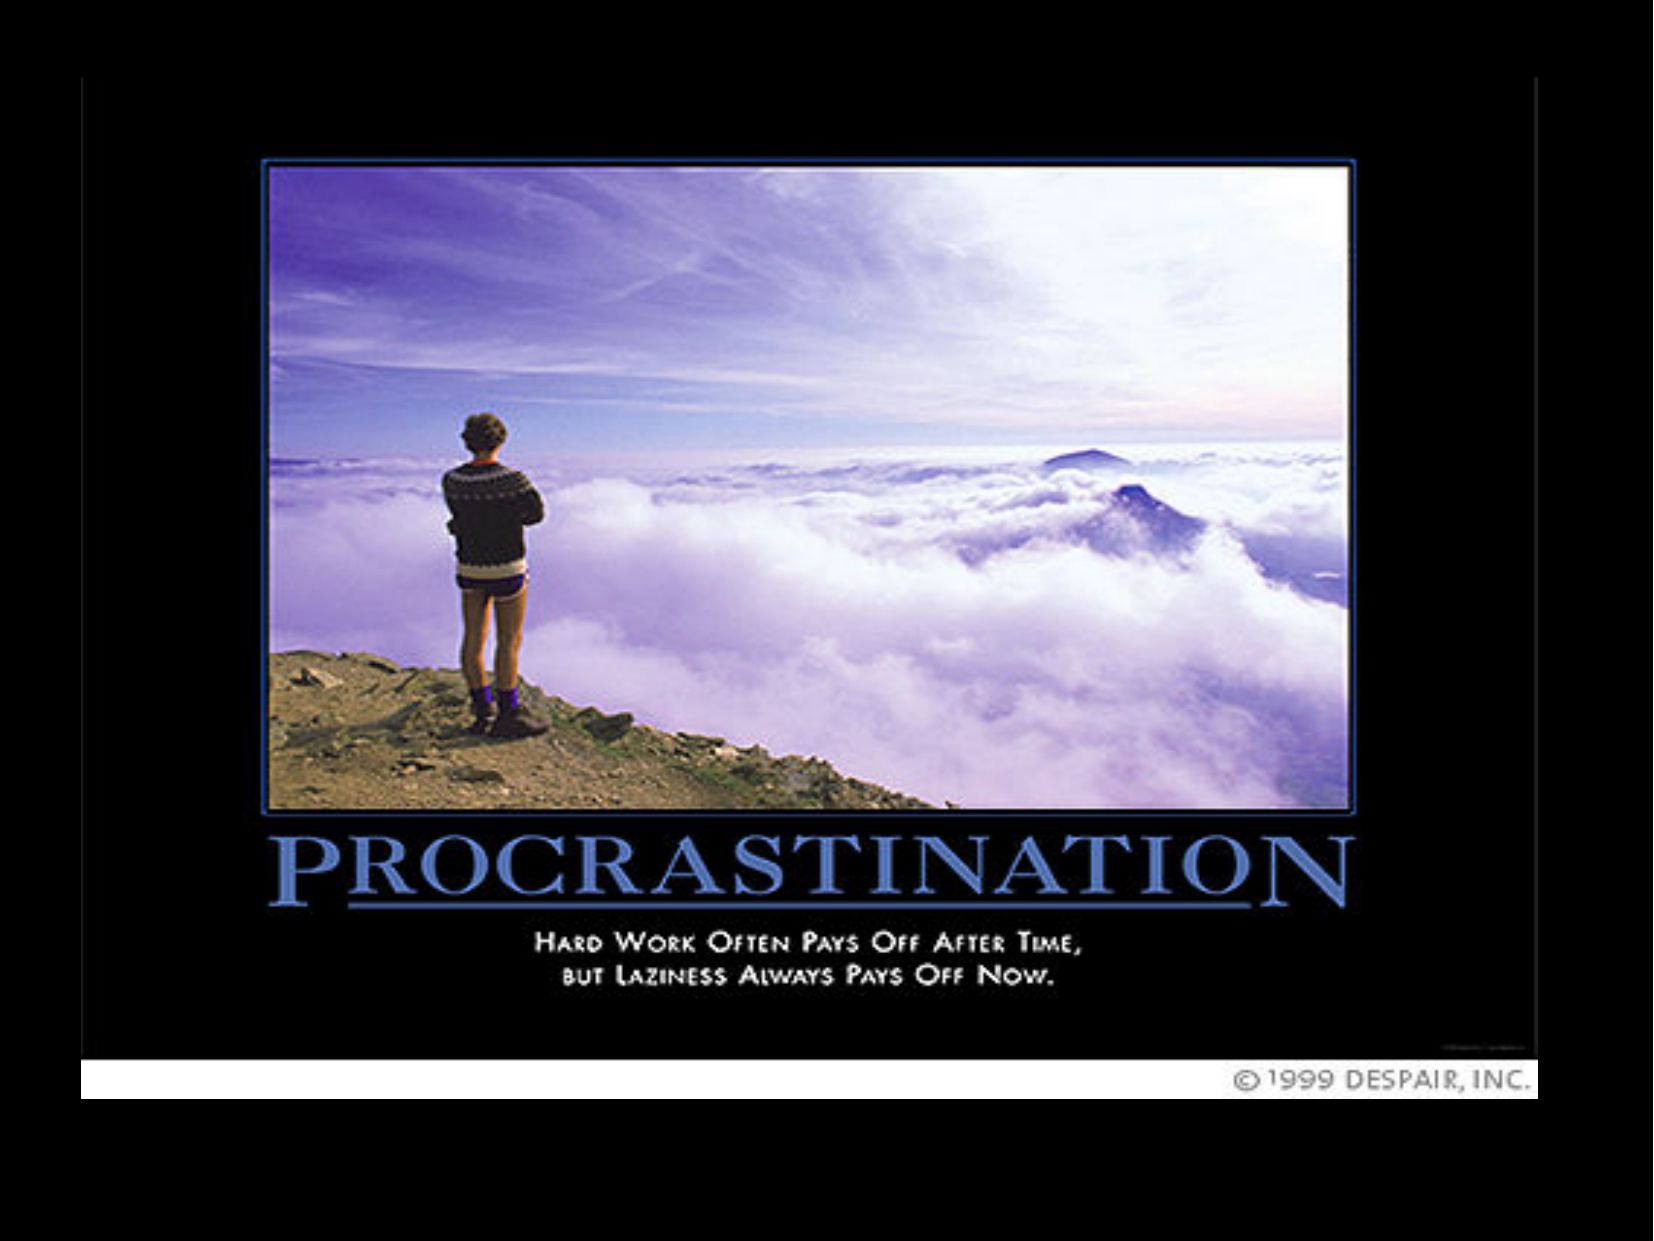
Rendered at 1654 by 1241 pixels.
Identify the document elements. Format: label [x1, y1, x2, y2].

picture [81, 37, 1538, 1099]
